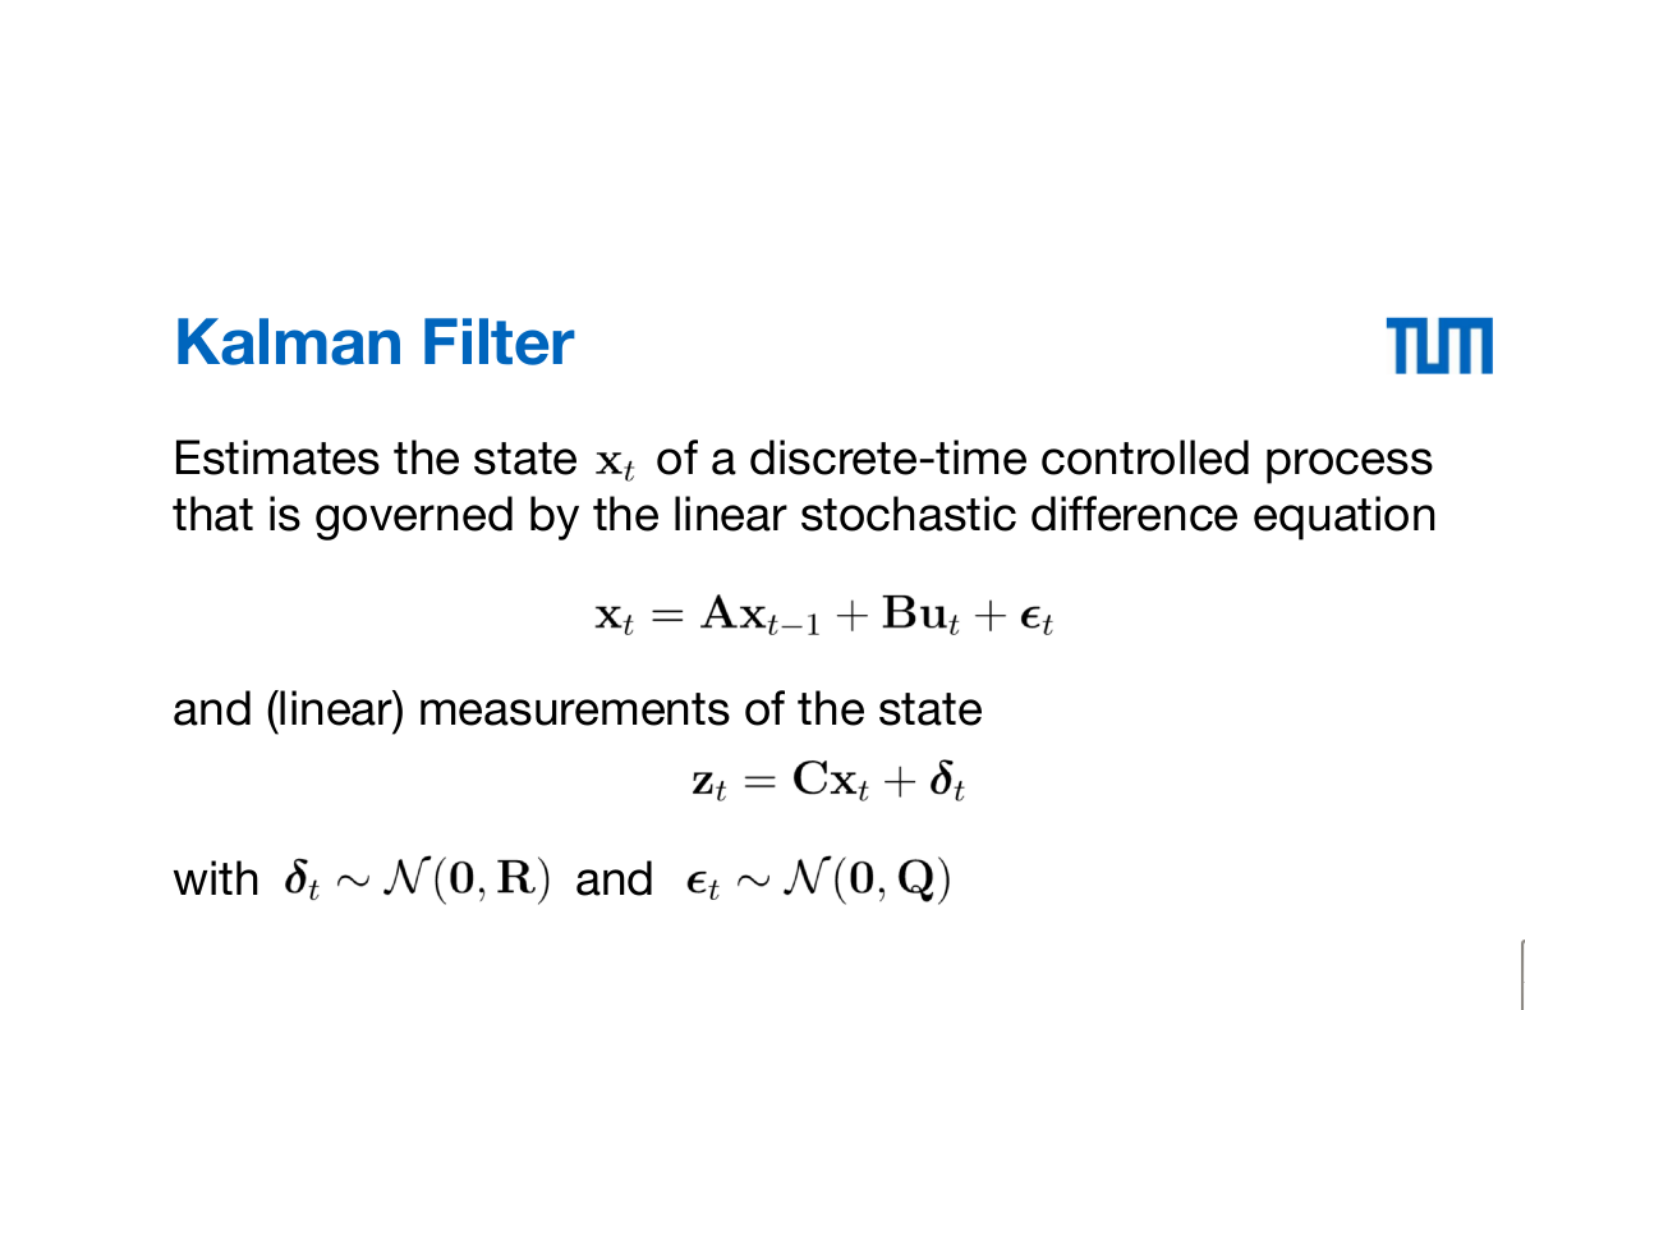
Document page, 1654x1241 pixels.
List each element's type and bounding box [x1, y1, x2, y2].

picture [128, 290, 1525, 1010]
